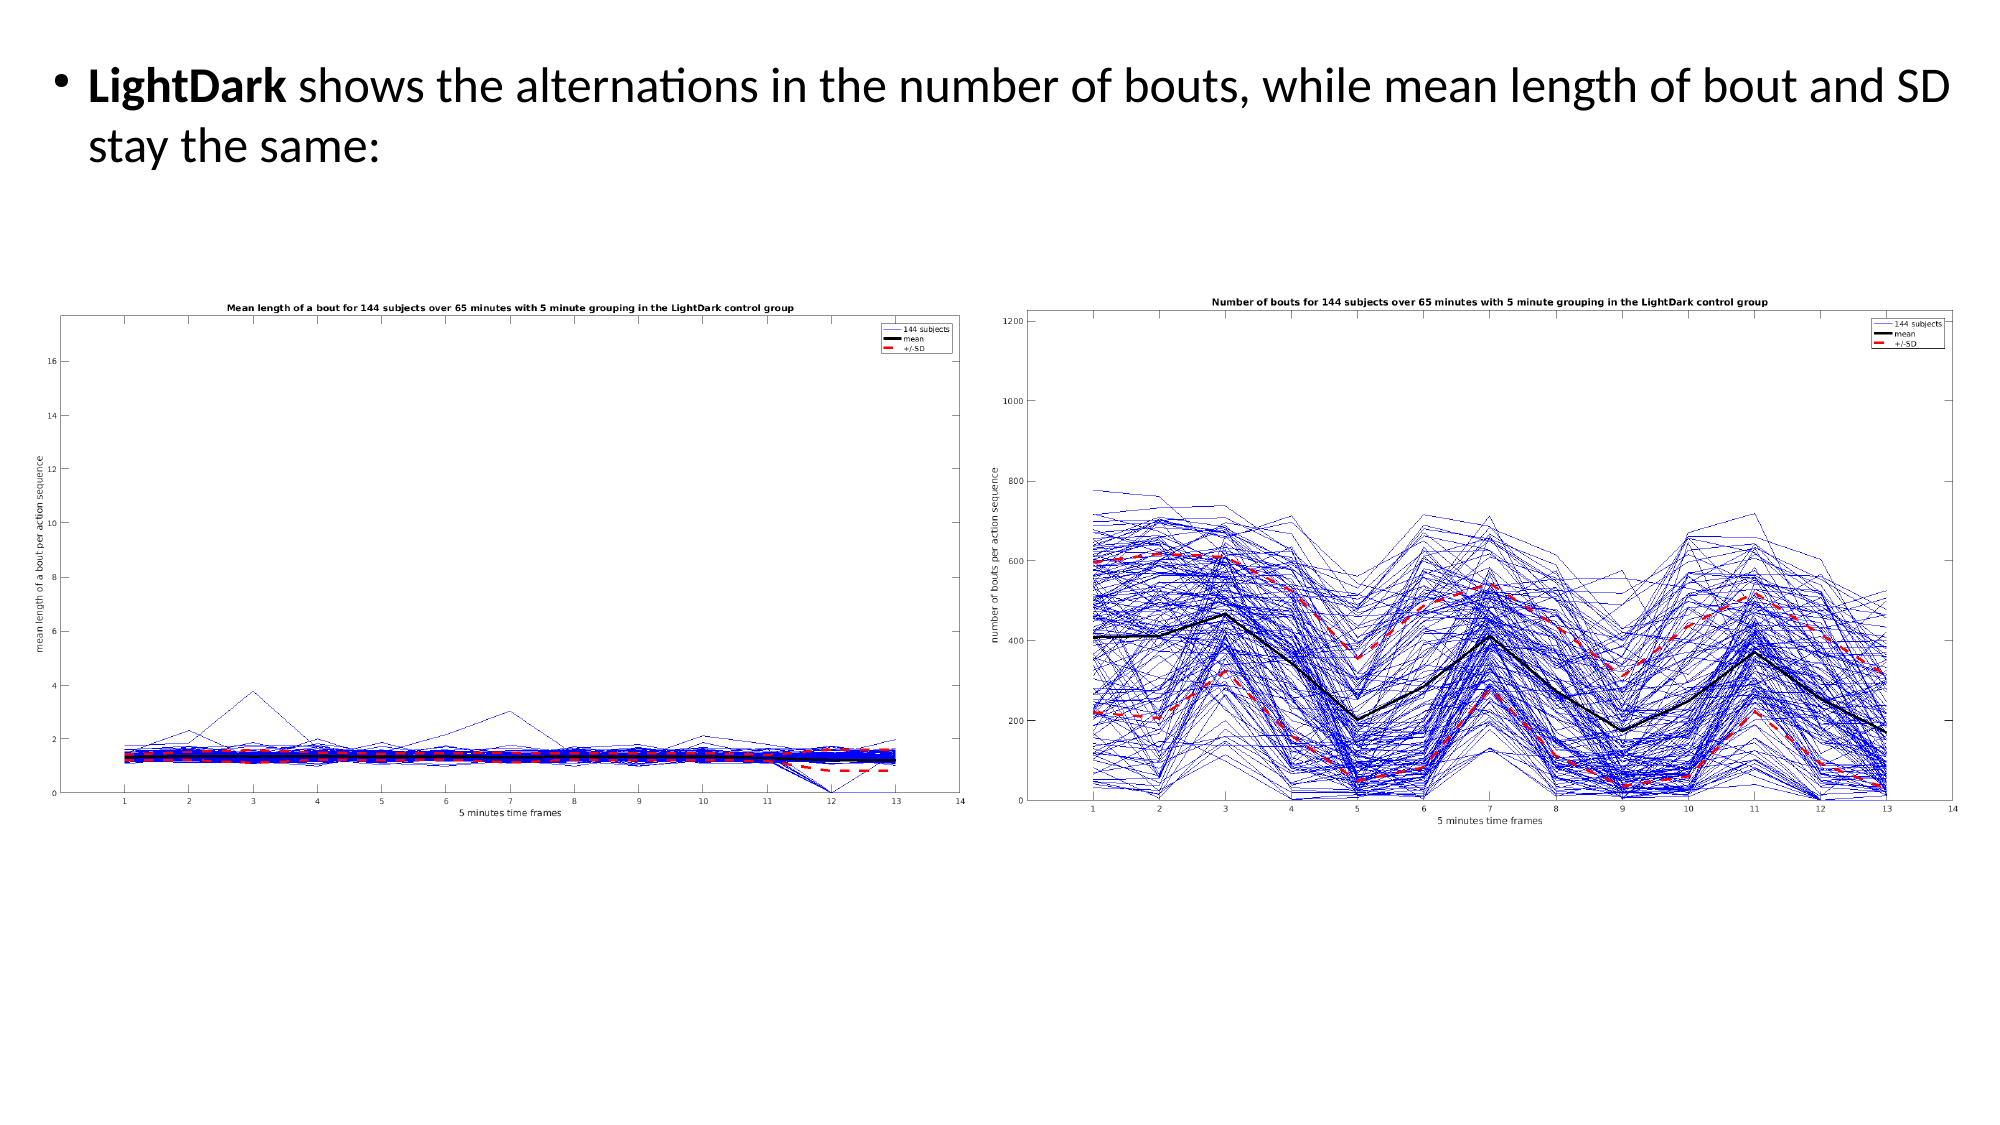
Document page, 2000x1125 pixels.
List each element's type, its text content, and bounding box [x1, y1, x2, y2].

picture [9, 271, 1981, 842]
text_box LightDark shows the alternations in the number of bouts, while mean length of bout and SD stay the same: [0, 0, 1981, 946]
